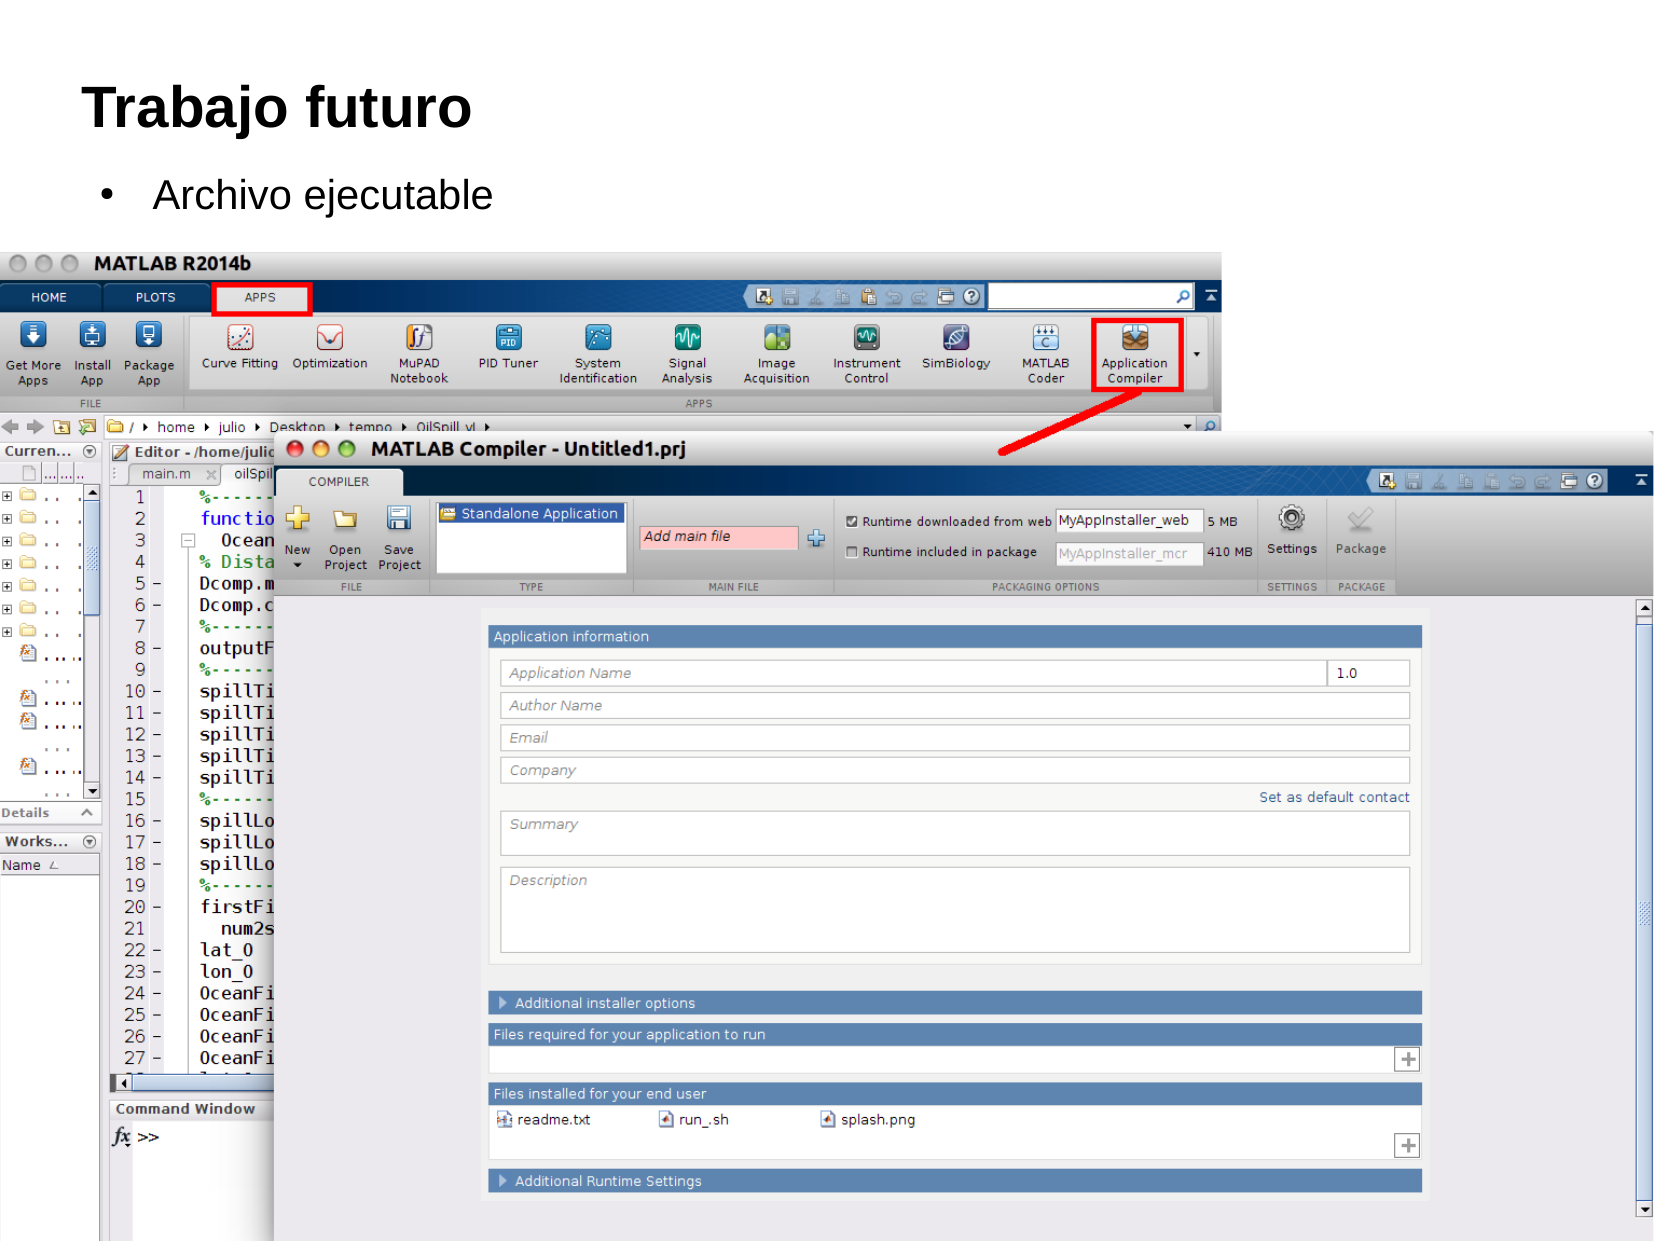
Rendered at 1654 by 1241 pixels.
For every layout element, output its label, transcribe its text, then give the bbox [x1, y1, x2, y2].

list Archivo ejecutable [81, 172, 1570, 252]
picture [0, 252, 1654, 1241]
title Trabajo futuro [81, 49, 1570, 166]
